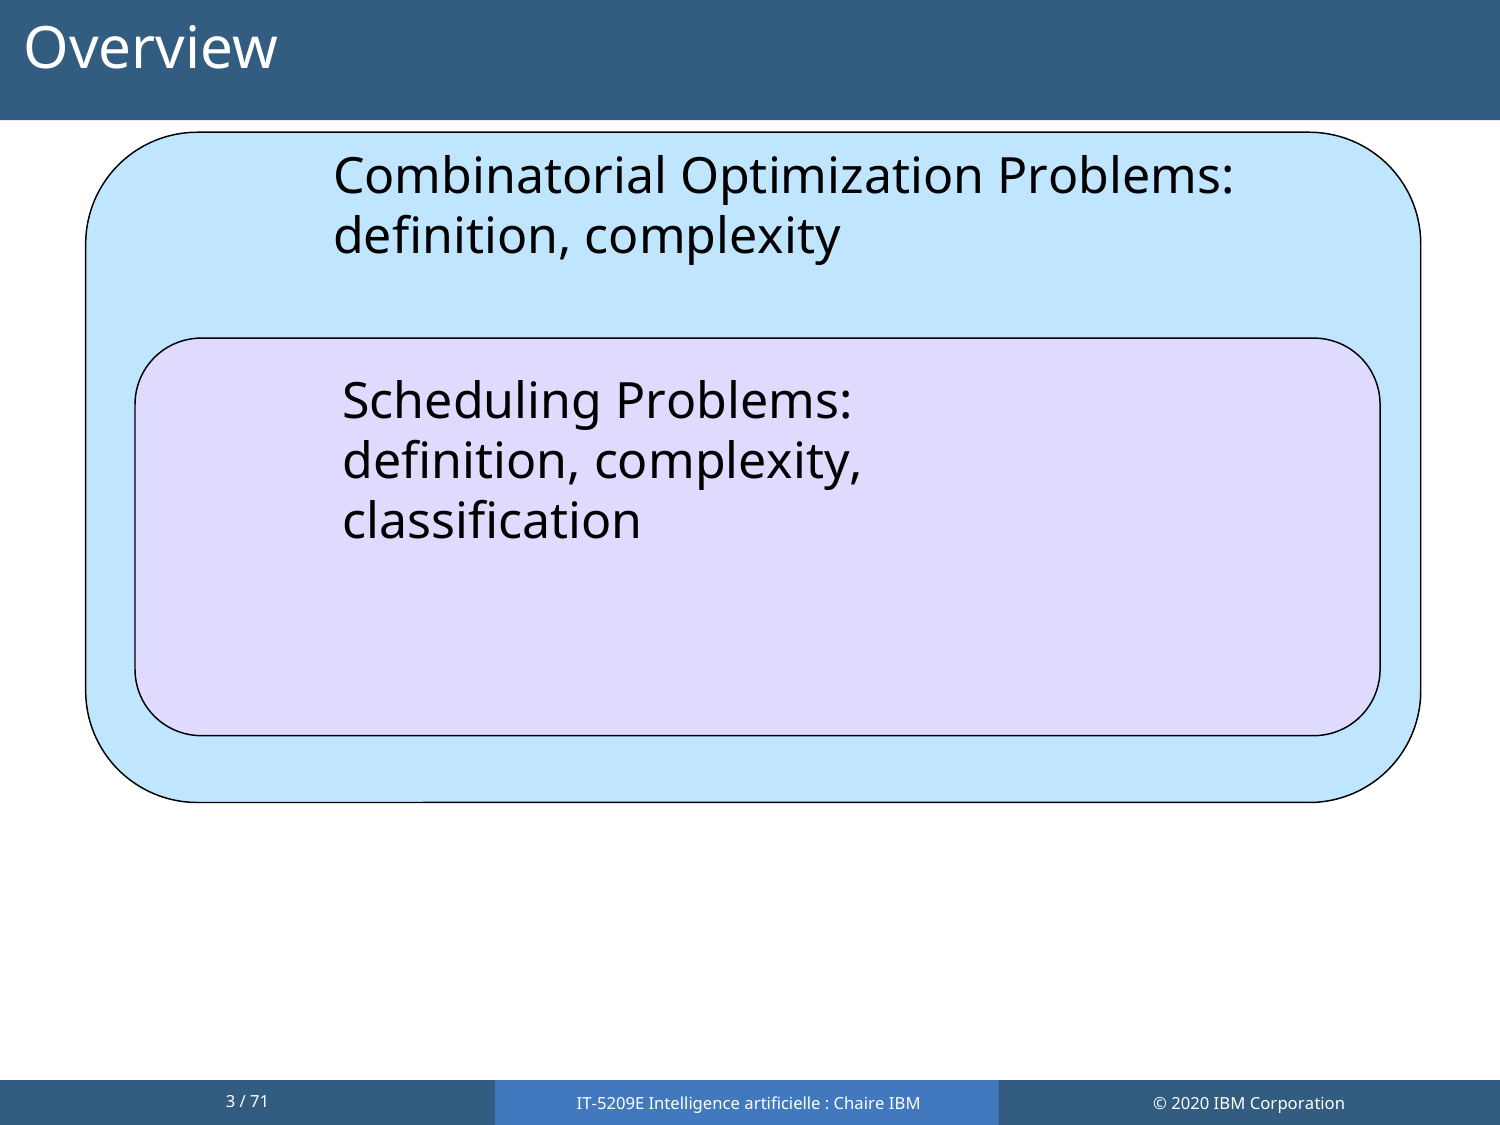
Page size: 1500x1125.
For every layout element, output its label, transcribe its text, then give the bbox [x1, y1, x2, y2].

text_box Scheduling Problems: definition, complexity, classification [327, 360, 875, 556]
text_box Combinatorial Optimization Problems: definition, complexity [318, 135, 1228, 271]
text_box [85, 132, 1421, 803]
title Overview [0, 0, 1500, 121]
